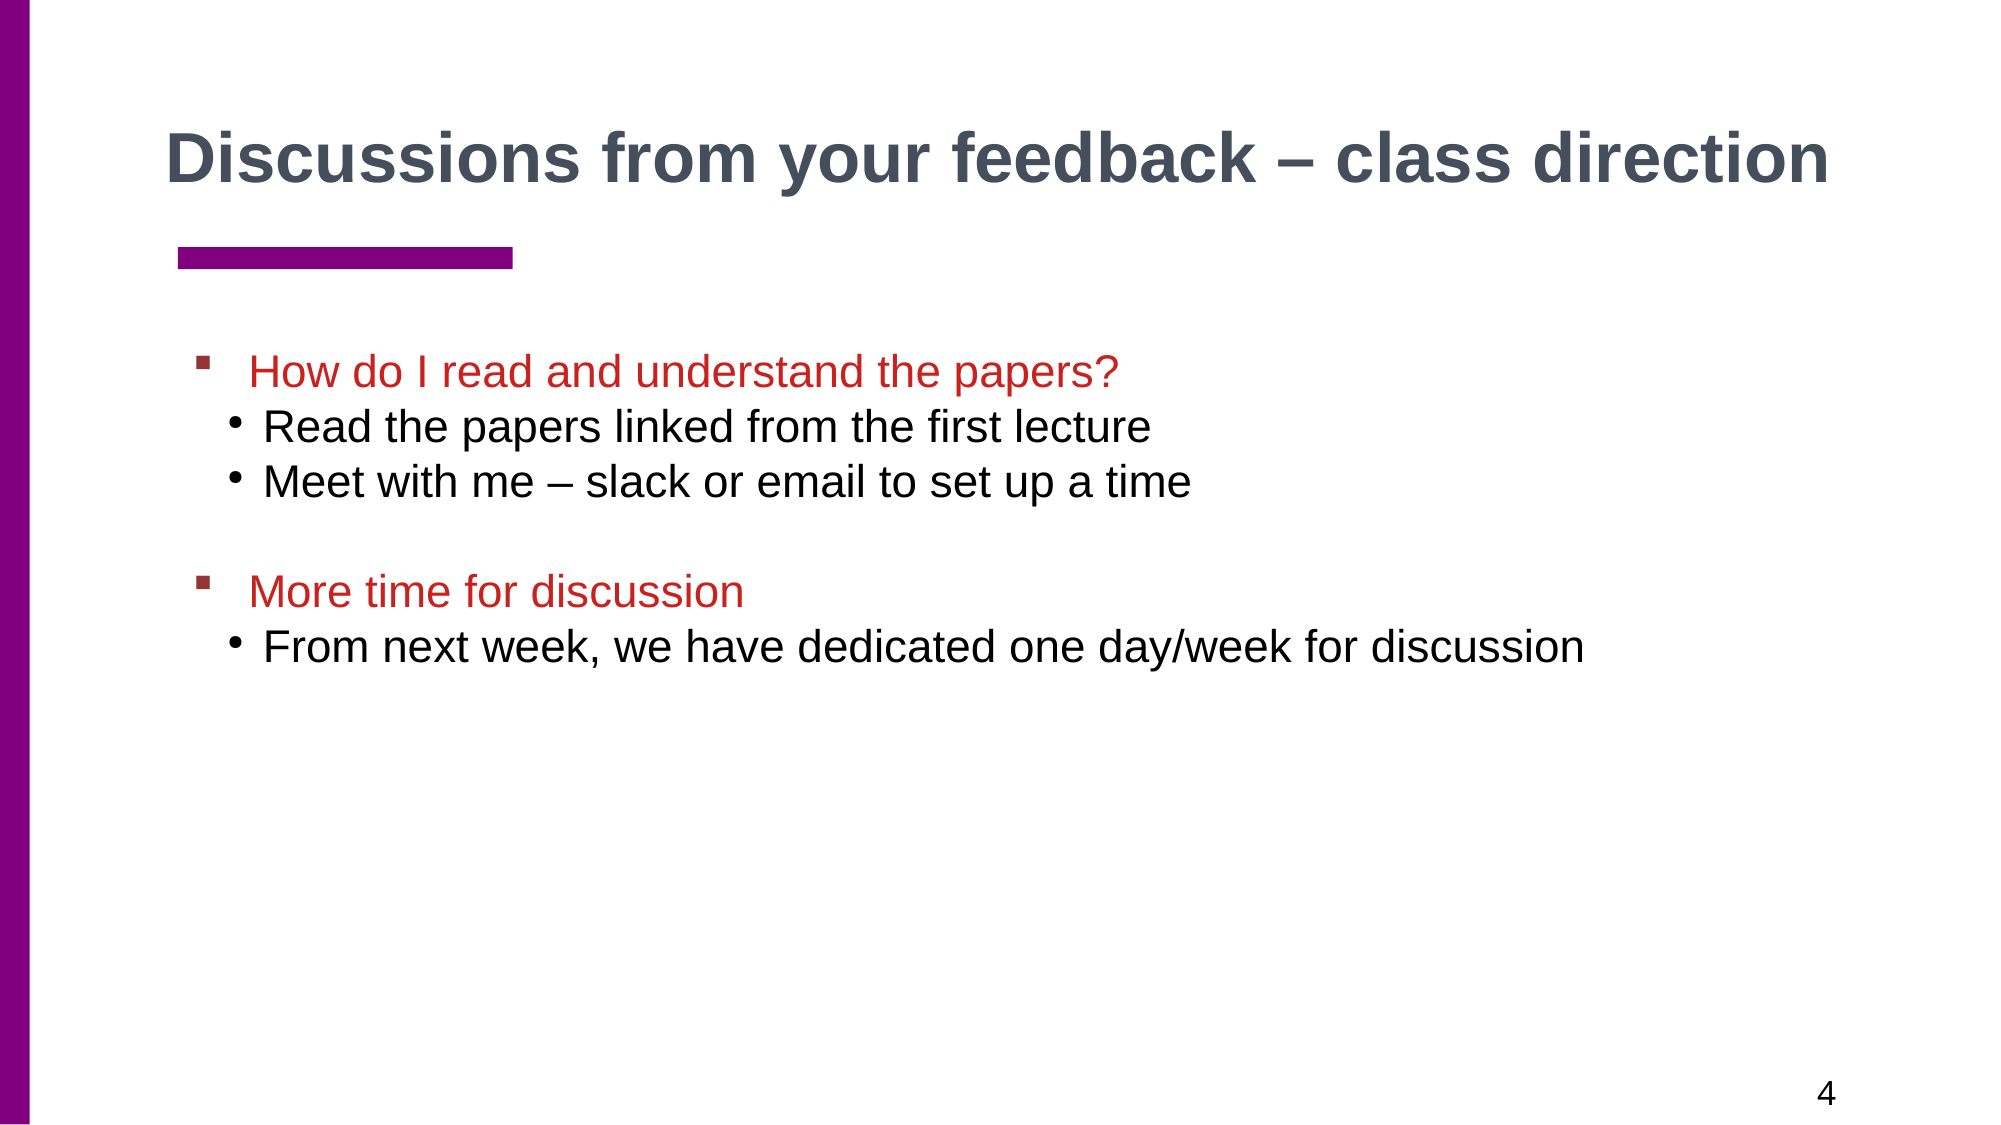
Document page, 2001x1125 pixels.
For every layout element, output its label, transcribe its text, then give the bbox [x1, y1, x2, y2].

text_box How do I read and understand the papers? Read the papers linked from the first lecture Meet with me – slack or email to set up a time More time for discussion From next week, we have dedicated one day/week for discussion [177, 326, 1875, 1050]
text_box Discussions from your feedback – class direction [151, 0, 1849, 212]
